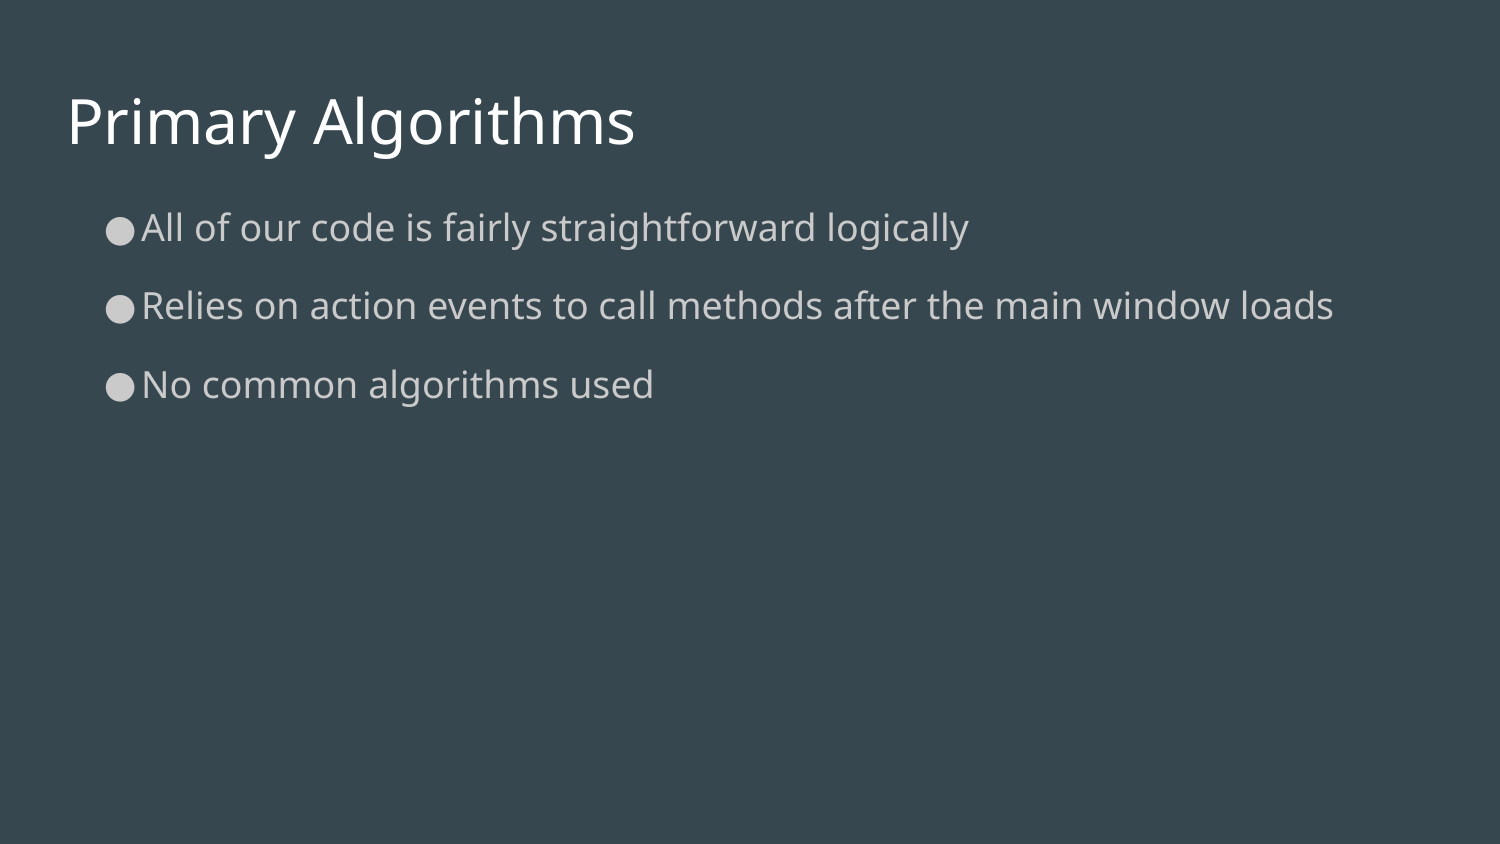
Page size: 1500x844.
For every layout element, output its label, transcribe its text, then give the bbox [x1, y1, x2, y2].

title Primary Algorithms [51, 72, 1449, 167]
list All of our code is fairly straightforward logically Relies on action events to call methods after the main window loads No common algorithms used [51, 189, 1449, 750]
